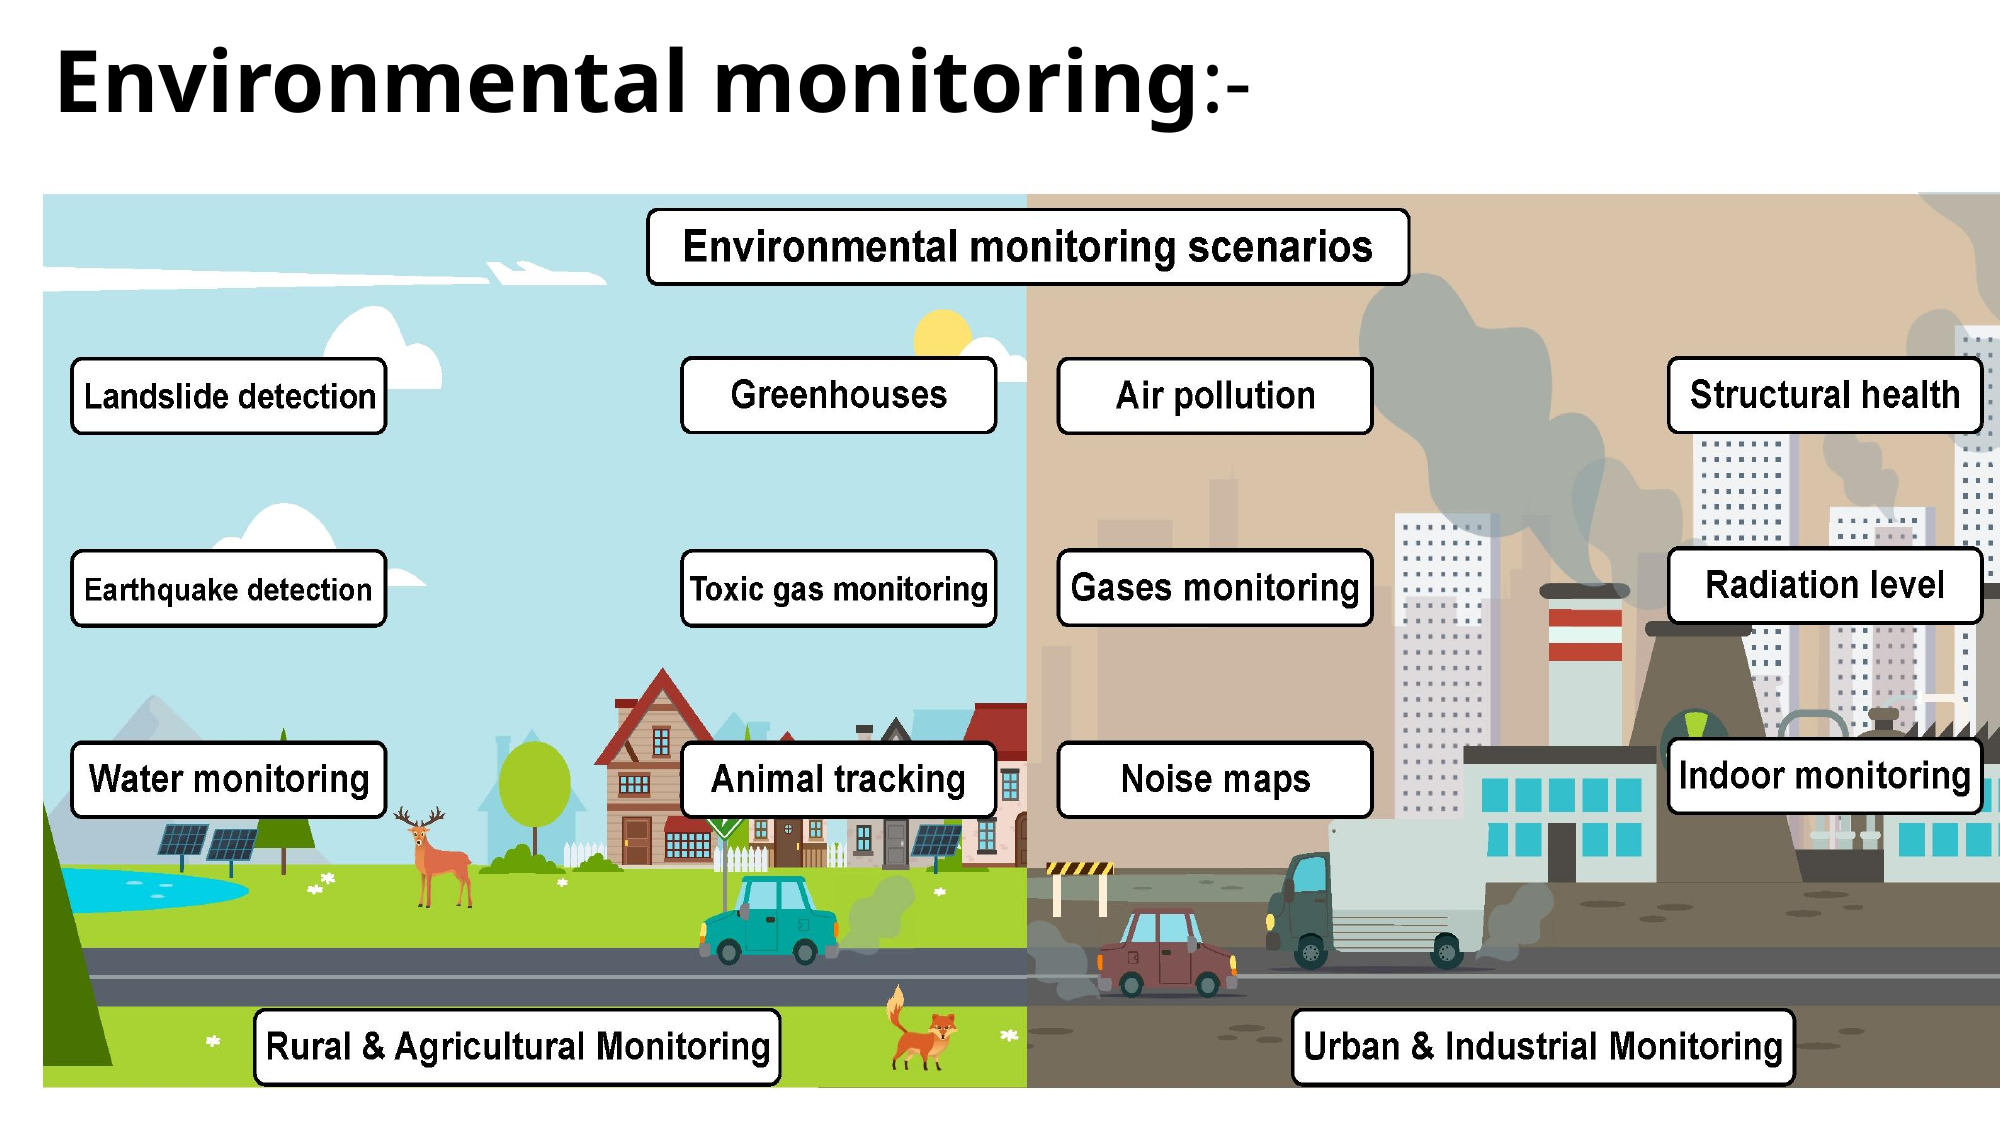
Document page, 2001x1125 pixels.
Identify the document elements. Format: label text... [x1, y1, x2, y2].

title Environmental monitoring:- [39, 30, 1765, 139]
picture [20, 160, 2000, 1119]
